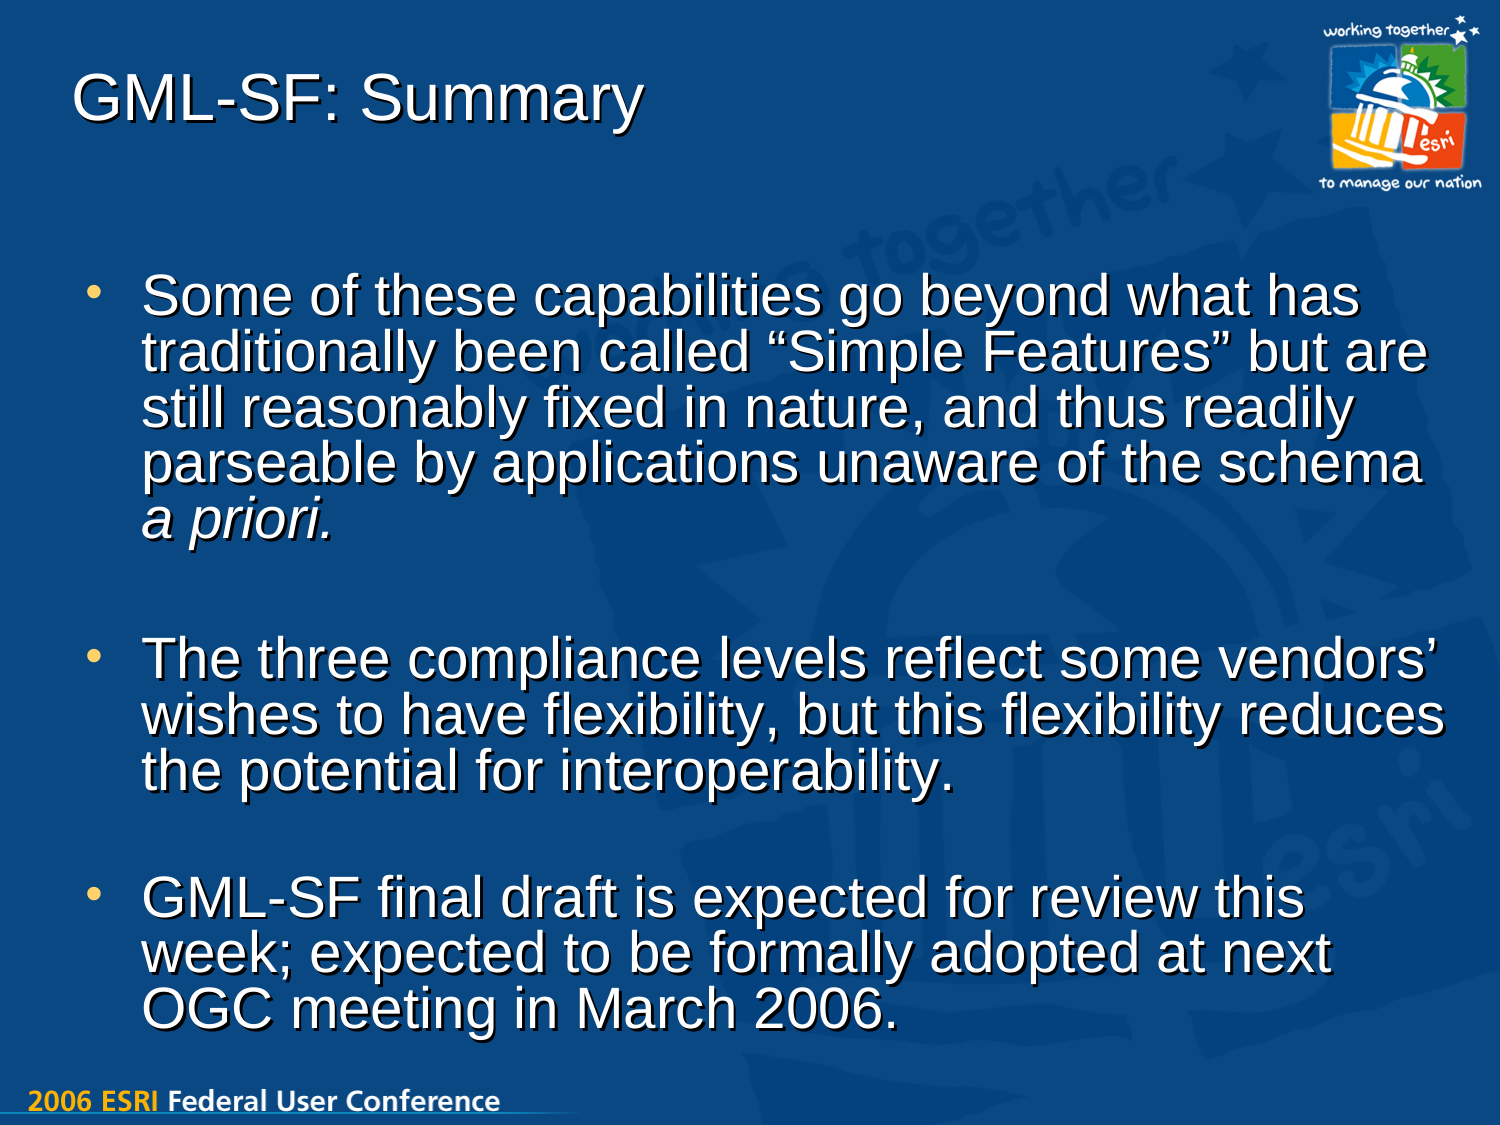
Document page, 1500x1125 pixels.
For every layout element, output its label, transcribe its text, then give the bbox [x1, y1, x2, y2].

list Some of these capabilities go beyond what has traditionally been called “Simple Features” but are still reasonably fixed in nature, and thus readily parseable by applications unaware of the schema a priori. The three compliance levels reflect some vendors’ wishes to have flexibility, but this flexibility reduces the potential for interoperability. GML-SF final draft is expected for review this week; expected to be formally adopted at next OGC meeting in March 2006. [70, 262, 1473, 1040]
title GML-SF: Summary [56, 58, 1299, 253]
picture [0, 0, 1500, 1125]
